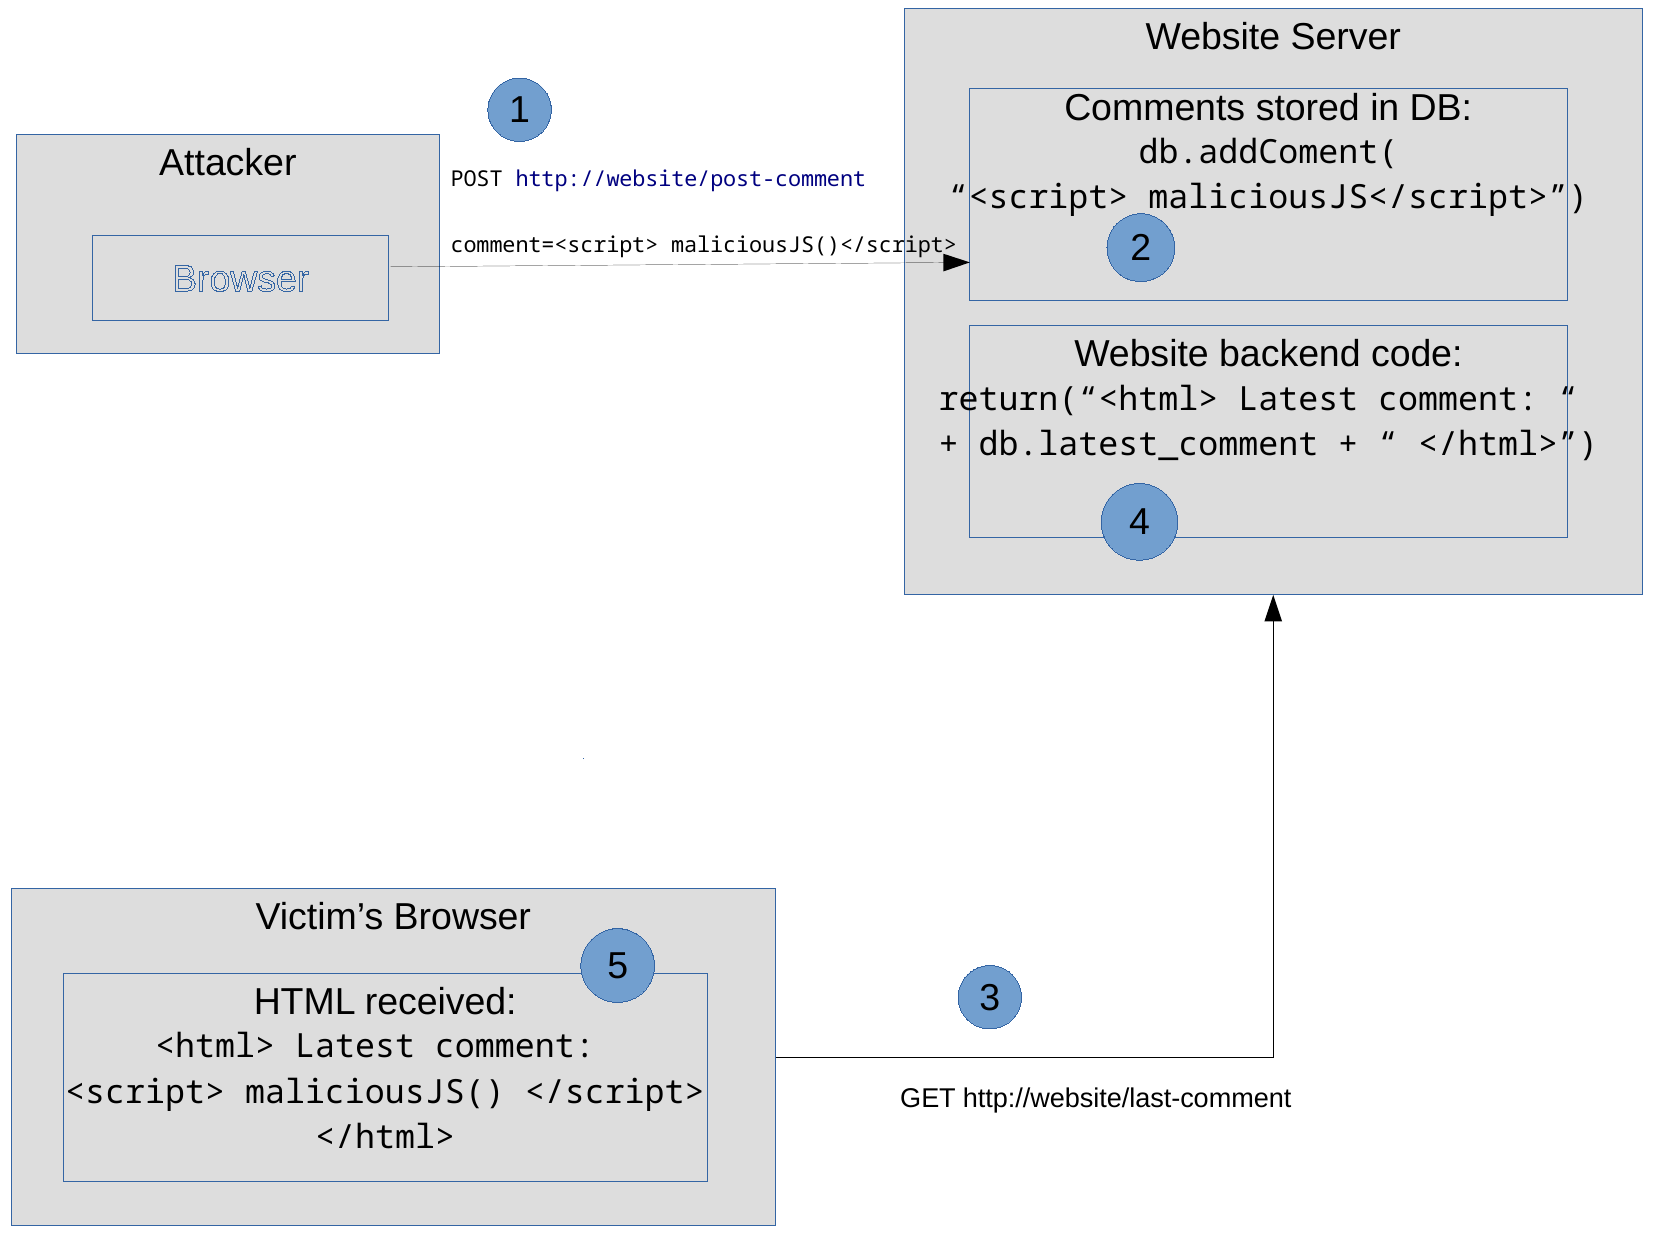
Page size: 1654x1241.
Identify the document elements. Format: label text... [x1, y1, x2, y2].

text_box Website Server [904, 8, 1643, 595]
text_box 4 [1101, 483, 1178, 561]
text_box [92, 235, 389, 321]
text_box Comments stored in DB: db.addComent( “<script> maliciousJS</script>”) [969, 88, 1568, 301]
text_box 1 [487, 78, 552, 142]
text_box Website backend code: return(“<html> Latest comment: “ + db.latest_comment + “ </html>”) [969, 325, 1568, 538]
text_box POST http://website/post-comment comment=<script> maliciousJS()</script> [435, 155, 1059, 265]
text_box 2 [1106, 213, 1175, 282]
text_box 5 [580, 928, 655, 1003]
text_box 3 [958, 965, 1022, 1029]
text_box GET http://website/last-comment [885, 1075, 1508, 1122]
text_box Attacker [16, 134, 440, 354]
text_box HTML received: <html> Latest comment: <script> maliciousJS() </script> </html> [63, 973, 708, 1182]
text_box Victim’s Browser [11, 888, 776, 1226]
